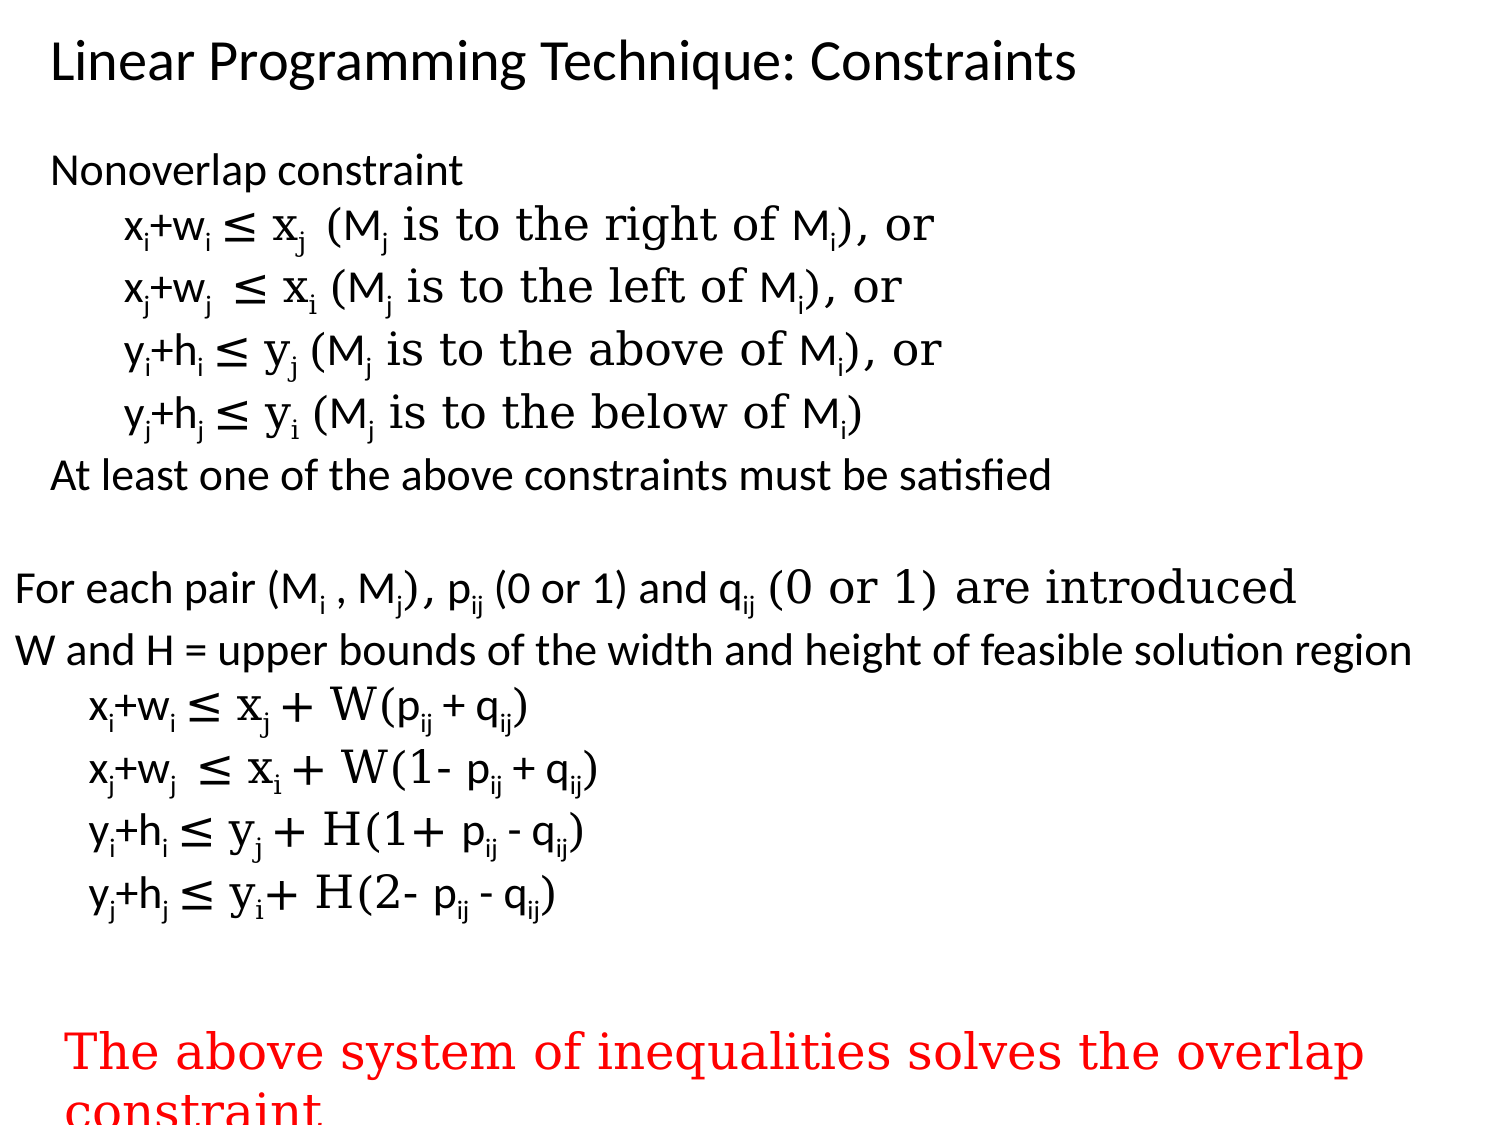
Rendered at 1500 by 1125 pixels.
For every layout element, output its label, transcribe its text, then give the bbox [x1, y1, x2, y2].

text_box Nonoverlap constraint xi+wi ≤ xj (Mj is to the right of Mi), or xj+wj ≤ xi (Mj is to the left of Mi), or yi+hi ≤ yj (Mj is to the above of Mi), or yj+hj ≤ yi (Mj is to the below of Mi) At least one of the above constraints must be satisfied [35, 132, 1463, 508]
text_box For each pair (Mi , Mj), pij (0 or 1) and qij (0 or 1) are introduced W and H = upper bounds of the width and height of feasible solution region xi+wi ≤ xj + W(pij + qij) xj+wj ≤ xi + W(1- pij + qij) yi+hi ≤ yj + H(1+ pij - qij) yj+hj ≤ yi+ H(2- pij - qij) [0, 549, 1465, 933]
text_box The above system of inequalities solves the overlap constraint [49, 1012, 1400, 1125]
text_box Linear Programming Technique: Constraints [35, 14, 1350, 100]
